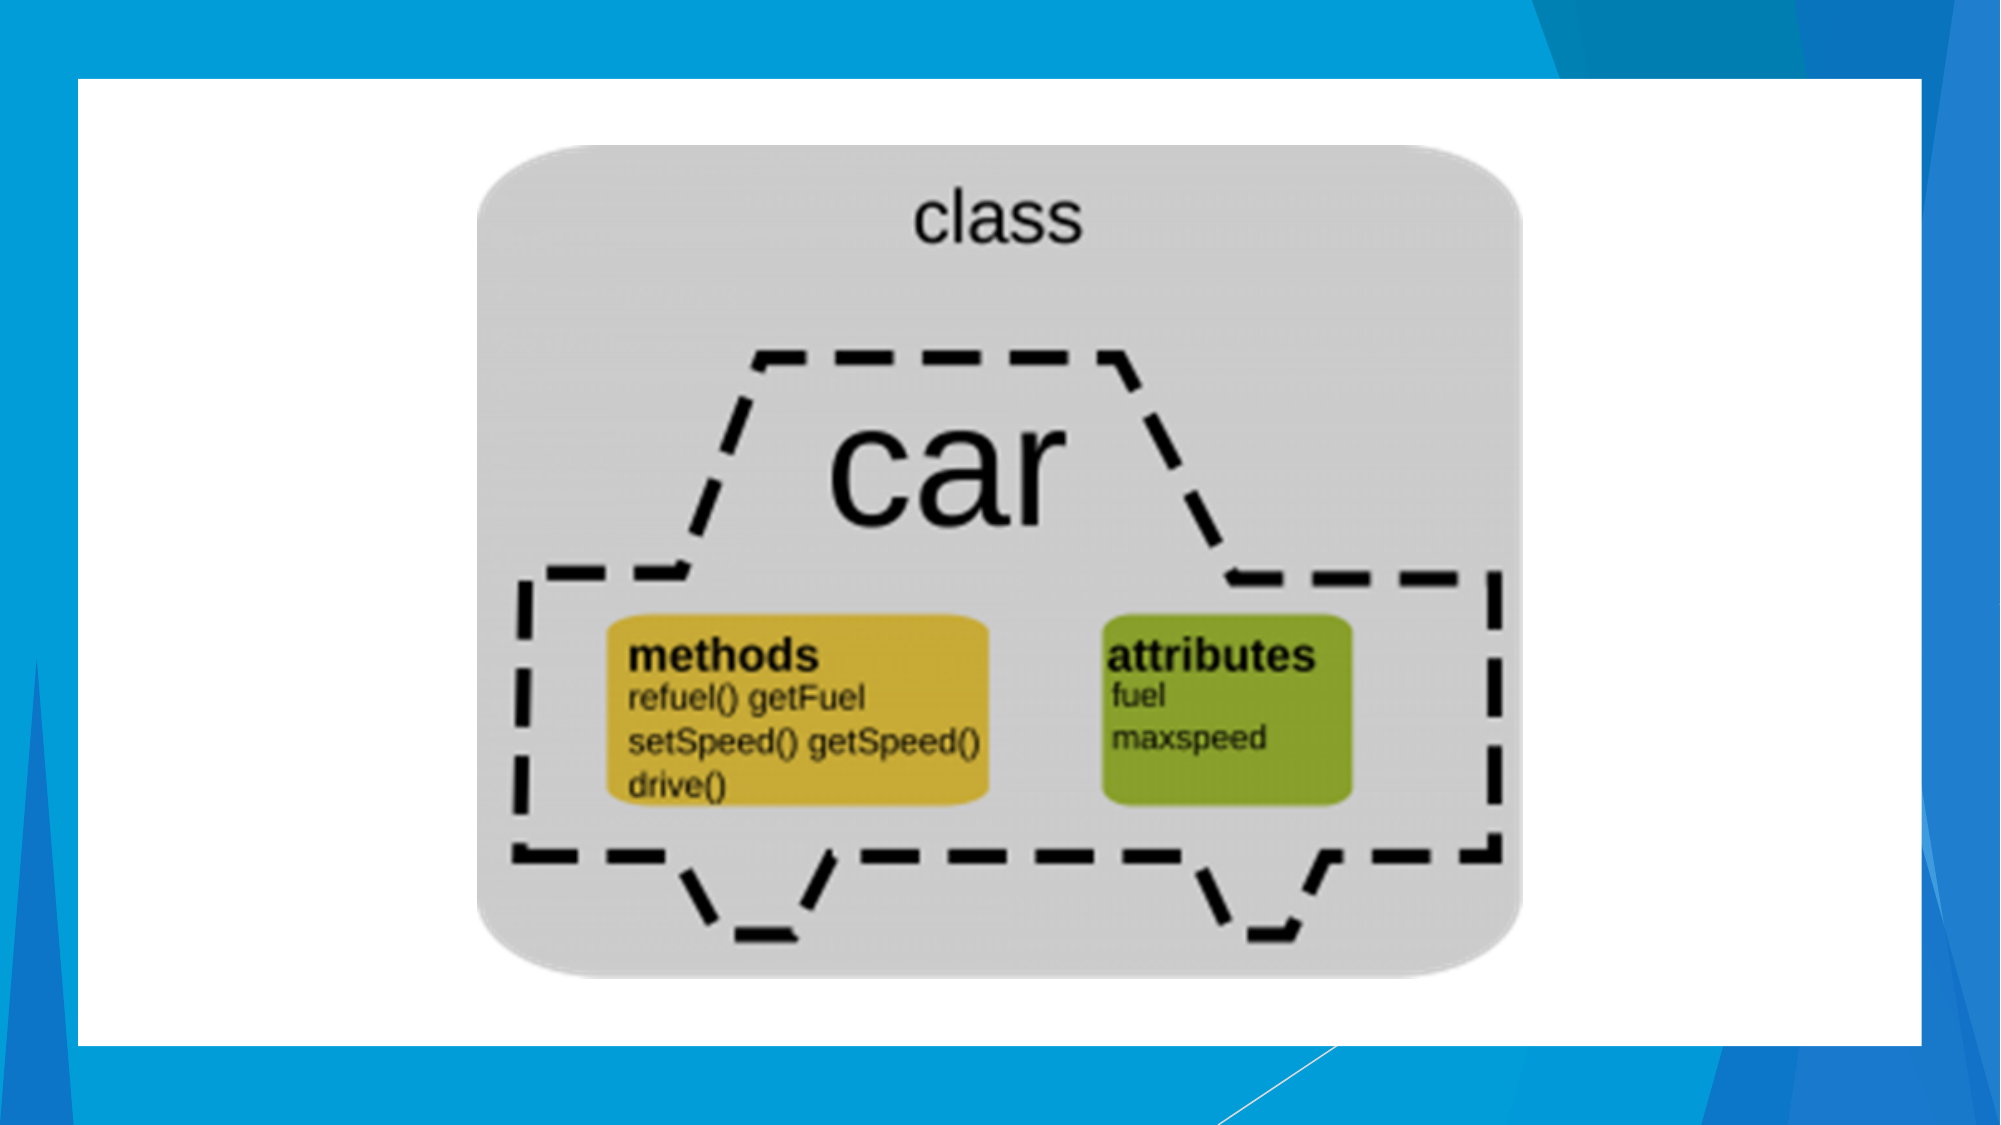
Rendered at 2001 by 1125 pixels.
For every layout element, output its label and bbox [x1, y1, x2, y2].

picture [477, 145, 1523, 979]
text_box [0, 0, 2000, 1125]
